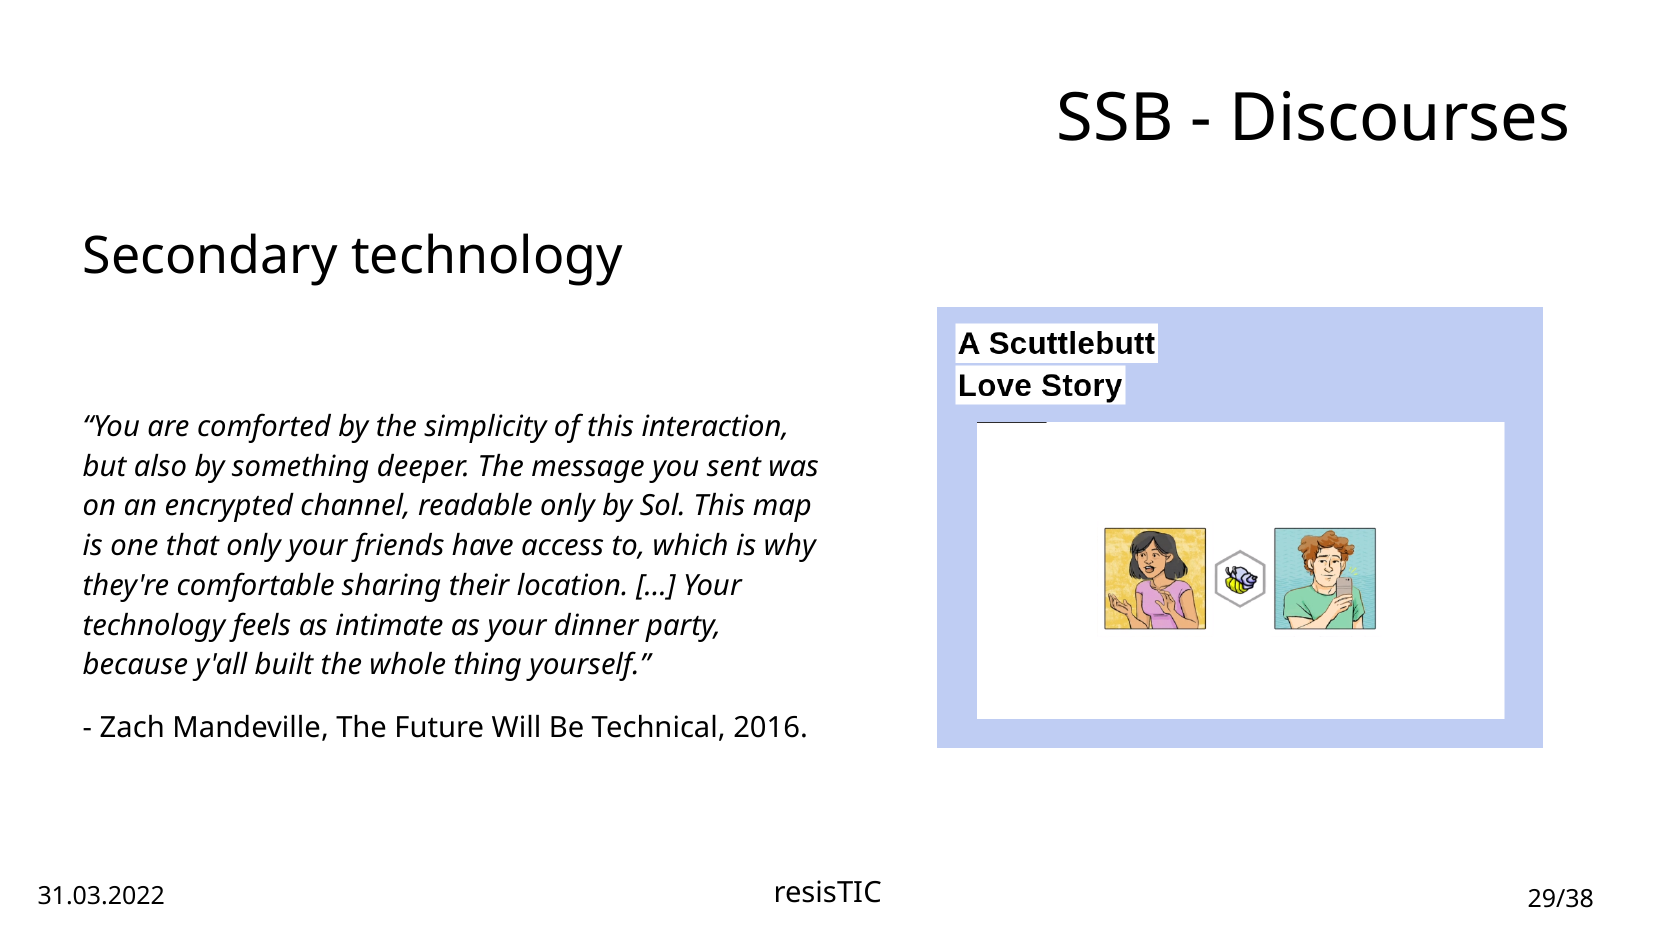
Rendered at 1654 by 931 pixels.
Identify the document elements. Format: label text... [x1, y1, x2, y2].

list Secondary technology “You are comforted by the simplicity of this interaction, but also by something deeper. The message you sent was on an encrypted channel, readable only by Sol. This map is one that only your friends have access to, which is why they're comfortable sharing their location. […] Your technology feels as intimate as your dinner party, because y'all built the whole thing yourself.” - Zach Mandeville, The Future Will Be Technical, 2016. [82, 217, 826, 758]
picture [937, 307, 1543, 748]
title SSB - Discourses [82, 37, 1571, 193]
text_box 29/38 [1383, 873, 1609, 919]
